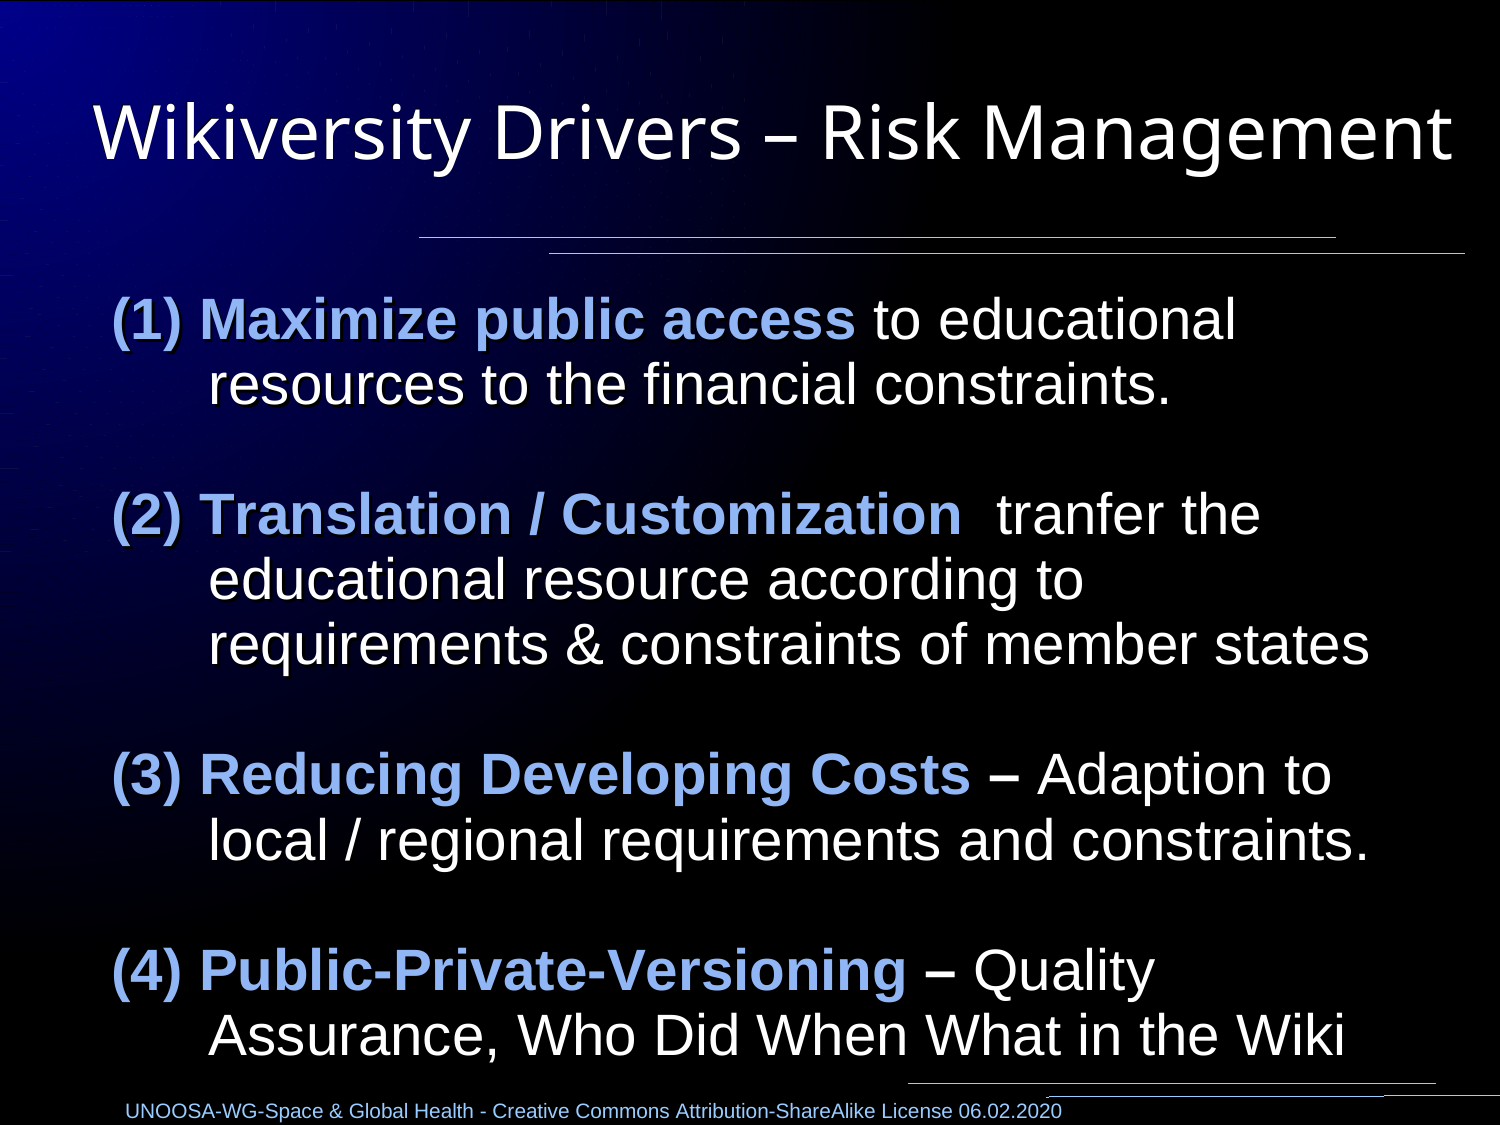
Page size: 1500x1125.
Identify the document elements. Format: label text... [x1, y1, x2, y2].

list Wikiversity Drivers – Risk Management [23, 79, 1488, 85]
text_box (1) Maximize public access to educational resources to the financial constraints. (2) Translation / Customization tranfer the educational resource according to requirements & constraints of member states (3) Reducing Developing Costs – Adaption to local / regional requirements and constraints. (4) Public-Private-Versioning – Quality Assurance, Who Did When What in the Wiki [96, 279, 1405, 320]
